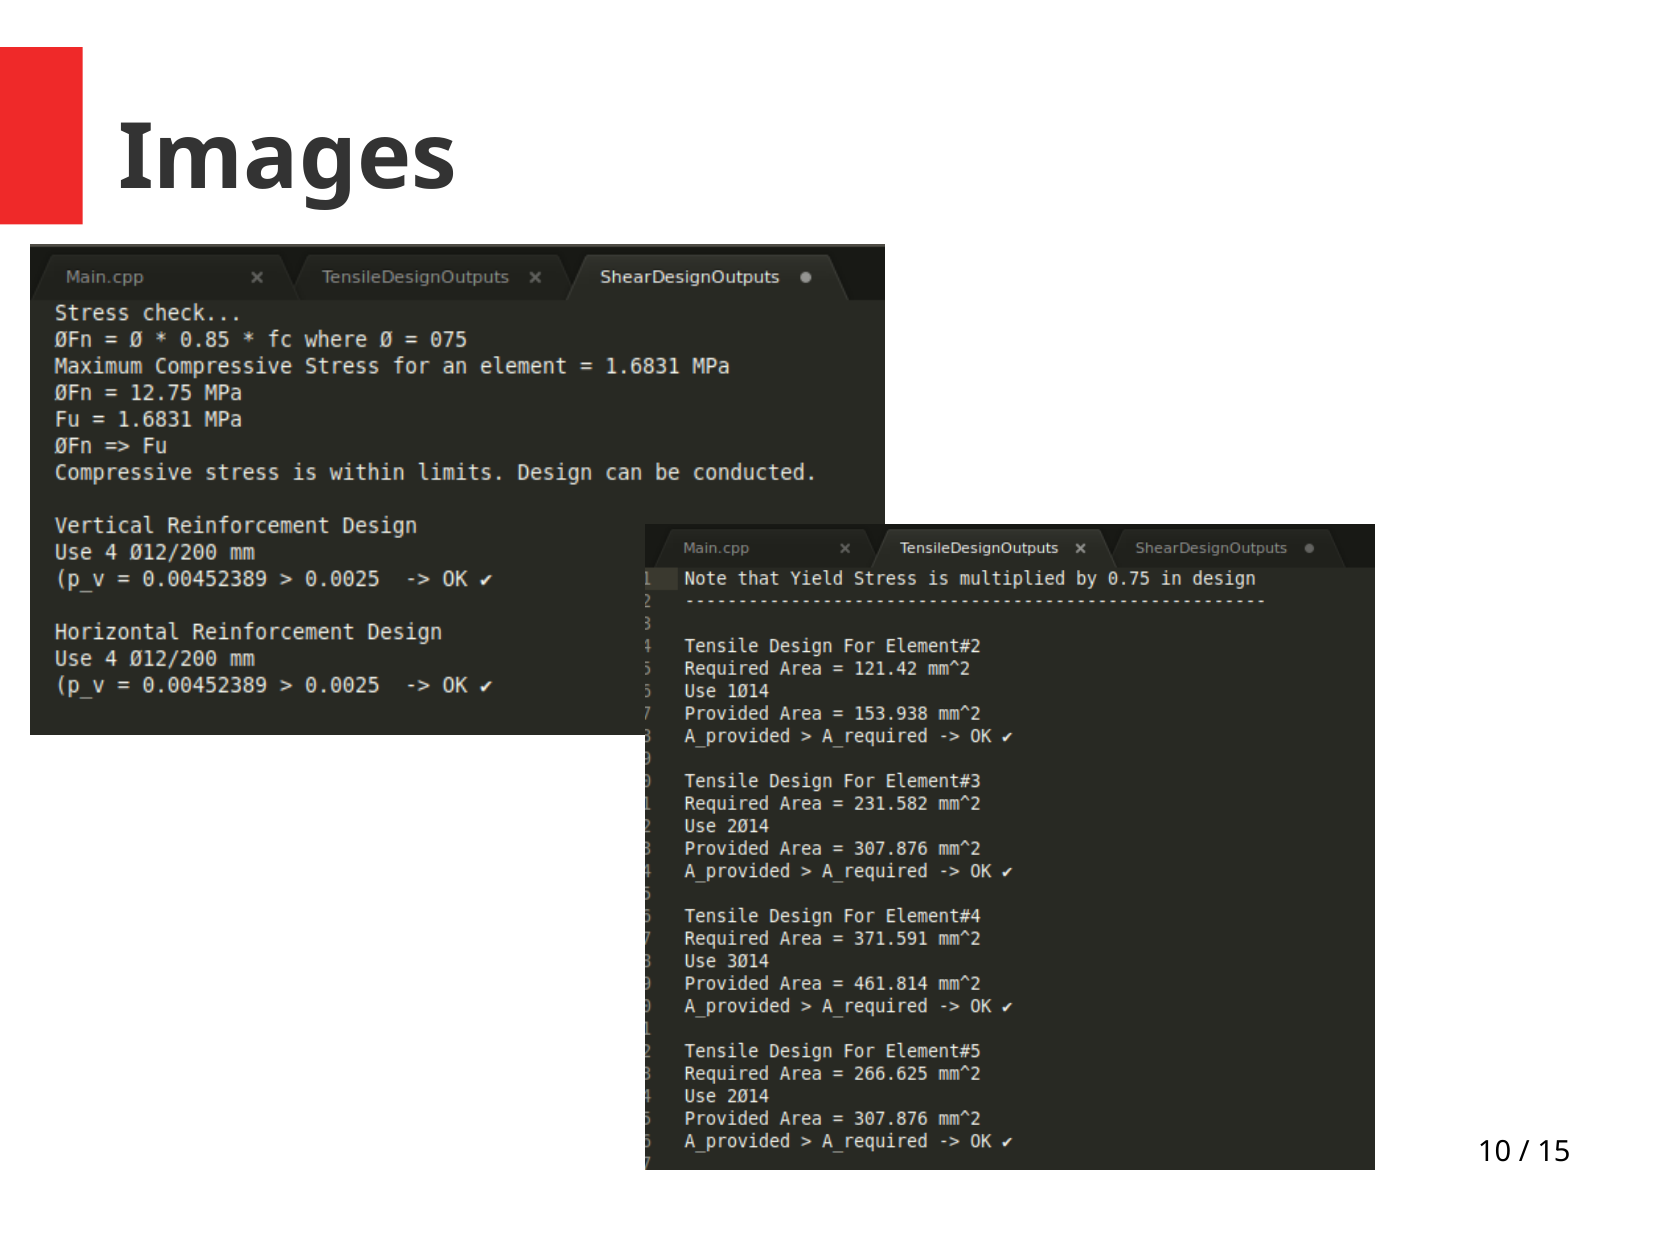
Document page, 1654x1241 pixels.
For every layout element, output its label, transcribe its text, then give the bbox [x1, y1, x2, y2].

picture [30, 244, 1375, 1171]
title Images [118, 49, 1571, 257]
